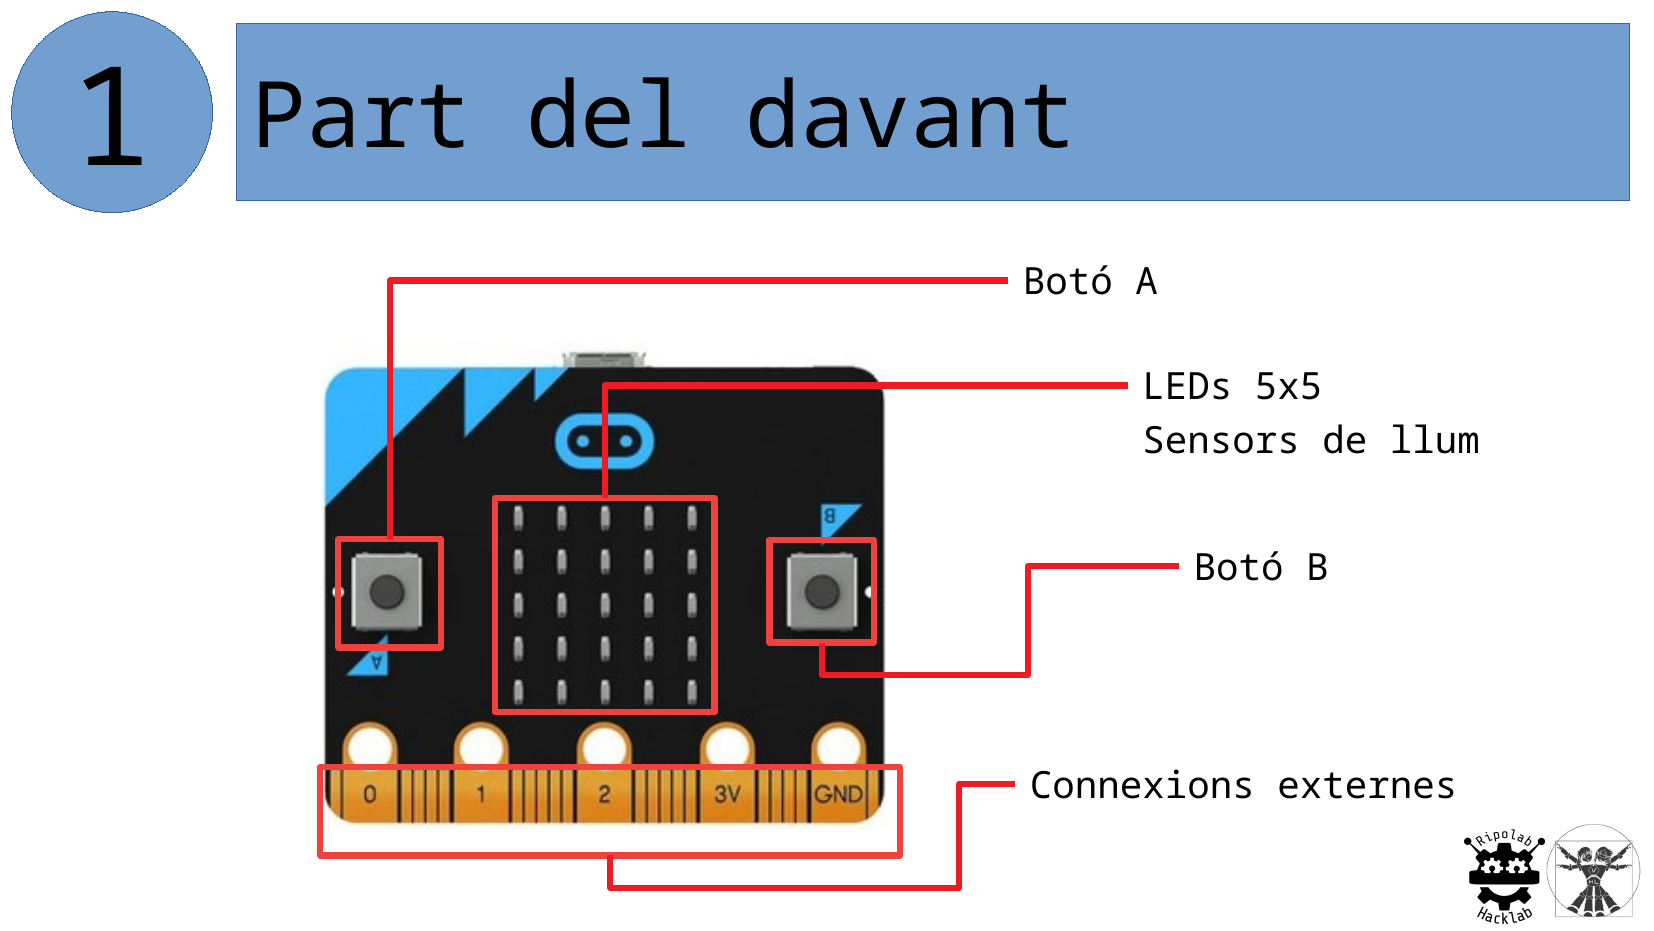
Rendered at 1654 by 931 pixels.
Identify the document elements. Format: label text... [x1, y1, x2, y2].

text_box Botó A [1008, 247, 1301, 312]
picture [1464, 820, 1642, 924]
picture [341, 542, 438, 644]
picture [320, 339, 887, 764]
text_box Part del davant [236, 23, 1630, 201]
picture [498, 501, 711, 709]
text_box Botó B [1178, 533, 1472, 597]
text_box Connexions externes [1014, 750, 1473, 815]
text_box LEDs 5x5 [1127, 352, 1501, 405]
text_box Sensors de llum [1127, 405, 1654, 470]
picture [773, 543, 871, 639]
picture [323, 770, 887, 829]
text_box 1 [11, 11, 213, 213]
